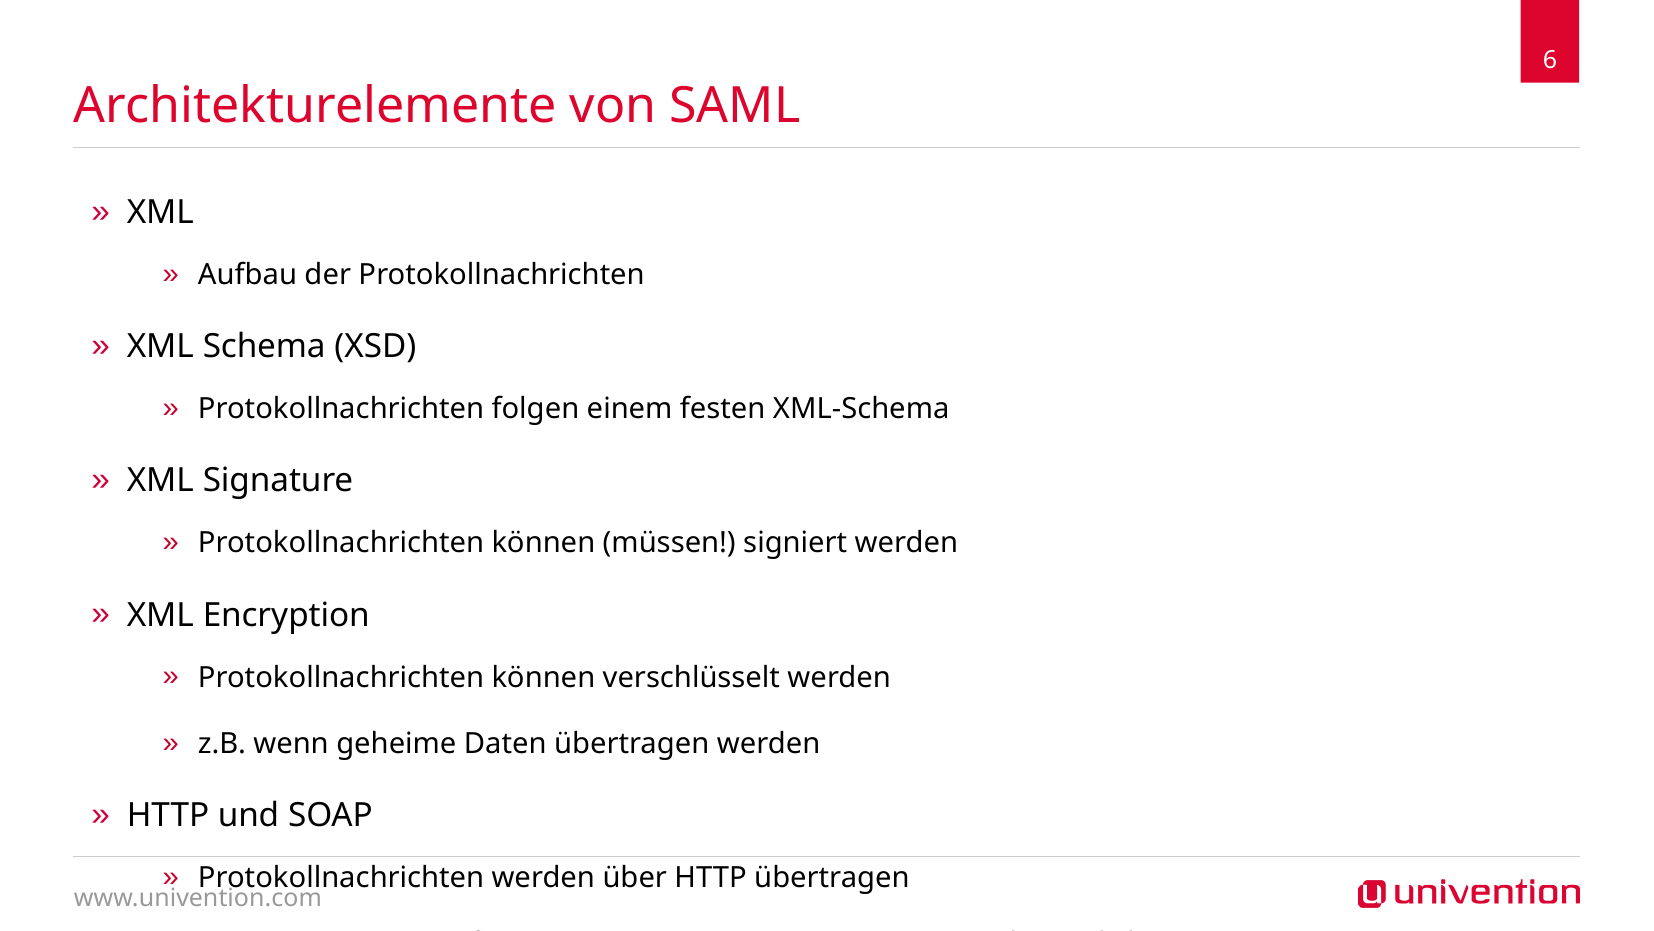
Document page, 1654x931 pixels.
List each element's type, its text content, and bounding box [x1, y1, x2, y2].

list XML Aufbau der Protokollnachrichten XML Schema (XSD) Protokollnachrichten folgen einem festen XML-Schema XML Signature Protokollnachrichten können (müssen!) signiert werden XML Encryption Protokollnachrichten können verschlüsselt werden z.B. wenn geheime Daten übertragen werden HTTP und SOAP Protokollnachrichten werden über HTTP übertragen Eine Unterstützung für „SAML over SOAP over HTTP“ ist auch möglich [73, 165, 1580, 756]
picture [1358, 879, 1580, 908]
title Architekturelemente von SAML [73, 59, 1580, 148]
